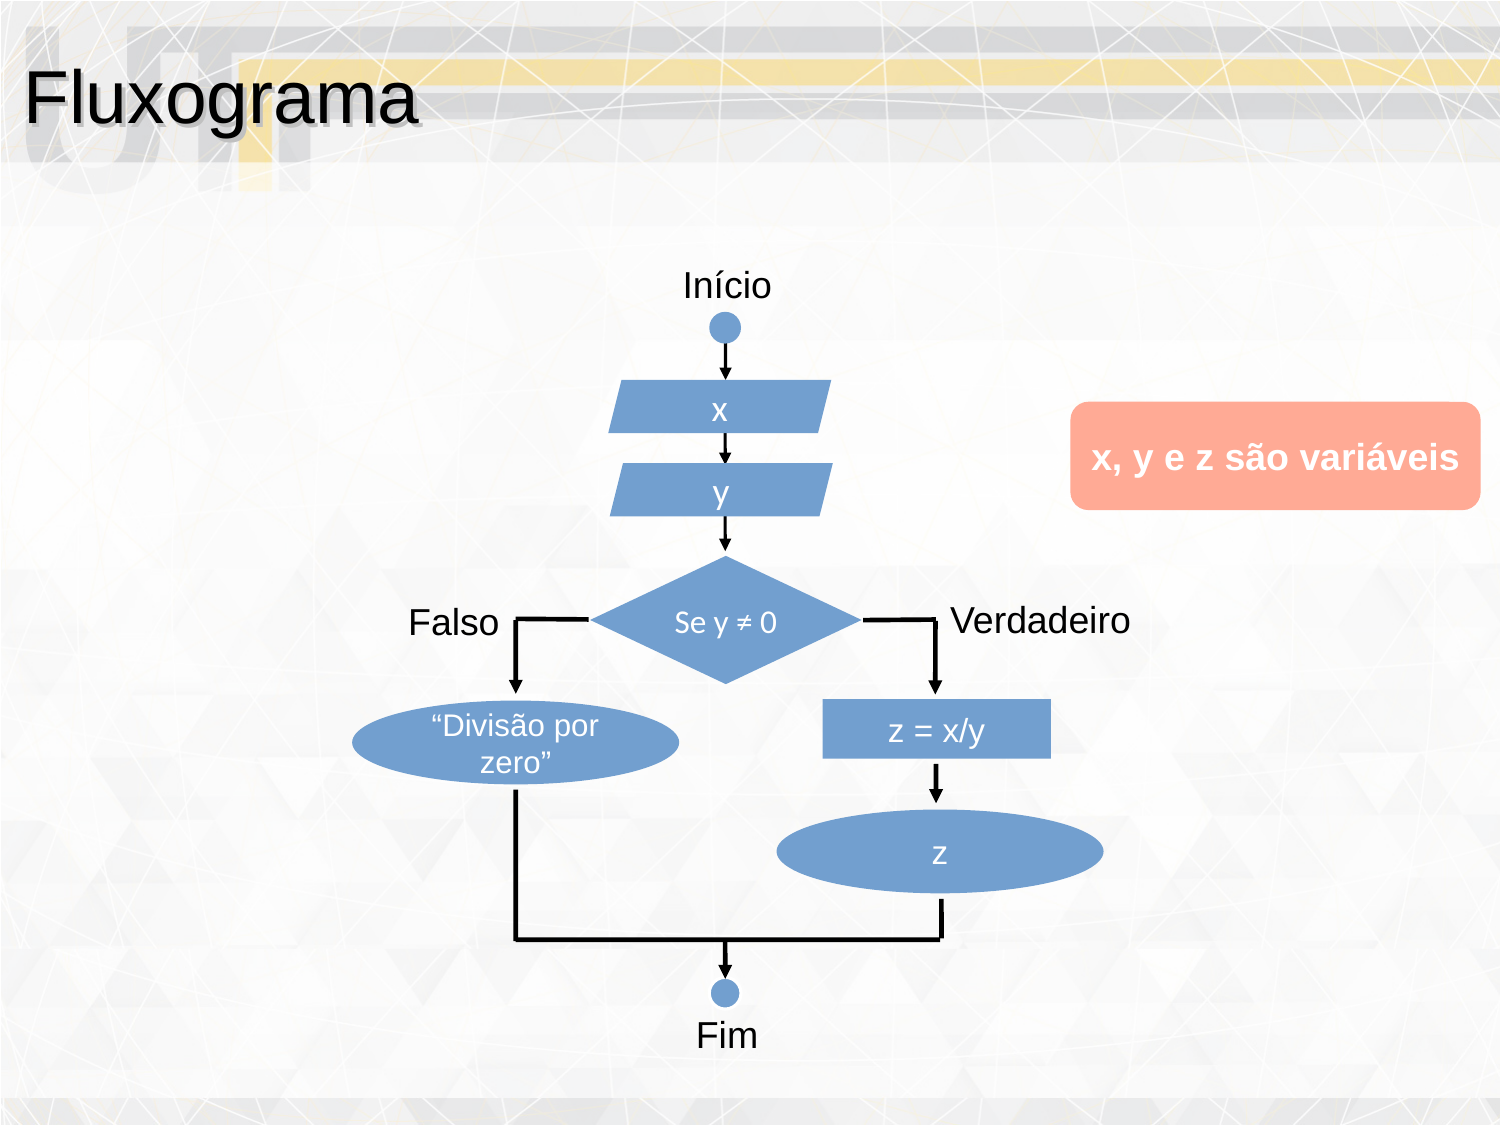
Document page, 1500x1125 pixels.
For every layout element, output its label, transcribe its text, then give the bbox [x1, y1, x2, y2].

text_box x, y e z são variáveis [1070, 401, 1481, 511]
text_box “Divisão por zero” [352, 700, 680, 785]
text_box x [608, 379, 832, 434]
text_box Verdadeiro [935, 589, 1146, 649]
text_box [709, 311, 742, 344]
text_box z [776, 809, 1104, 894]
title Fluxograma [23, 18, 1489, 178]
text_box Início [667, 253, 787, 314]
text_box z = x/y [822, 699, 1051, 759]
text_box Se y ≠ 0 [590, 555, 862, 685]
text_box Fim [681, 1003, 774, 1064]
text_box y [609, 463, 833, 517]
table_cell F [1, 1, 1500, 1125]
text_box [709, 977, 742, 1003]
text_box Falso [393, 590, 515, 651]
